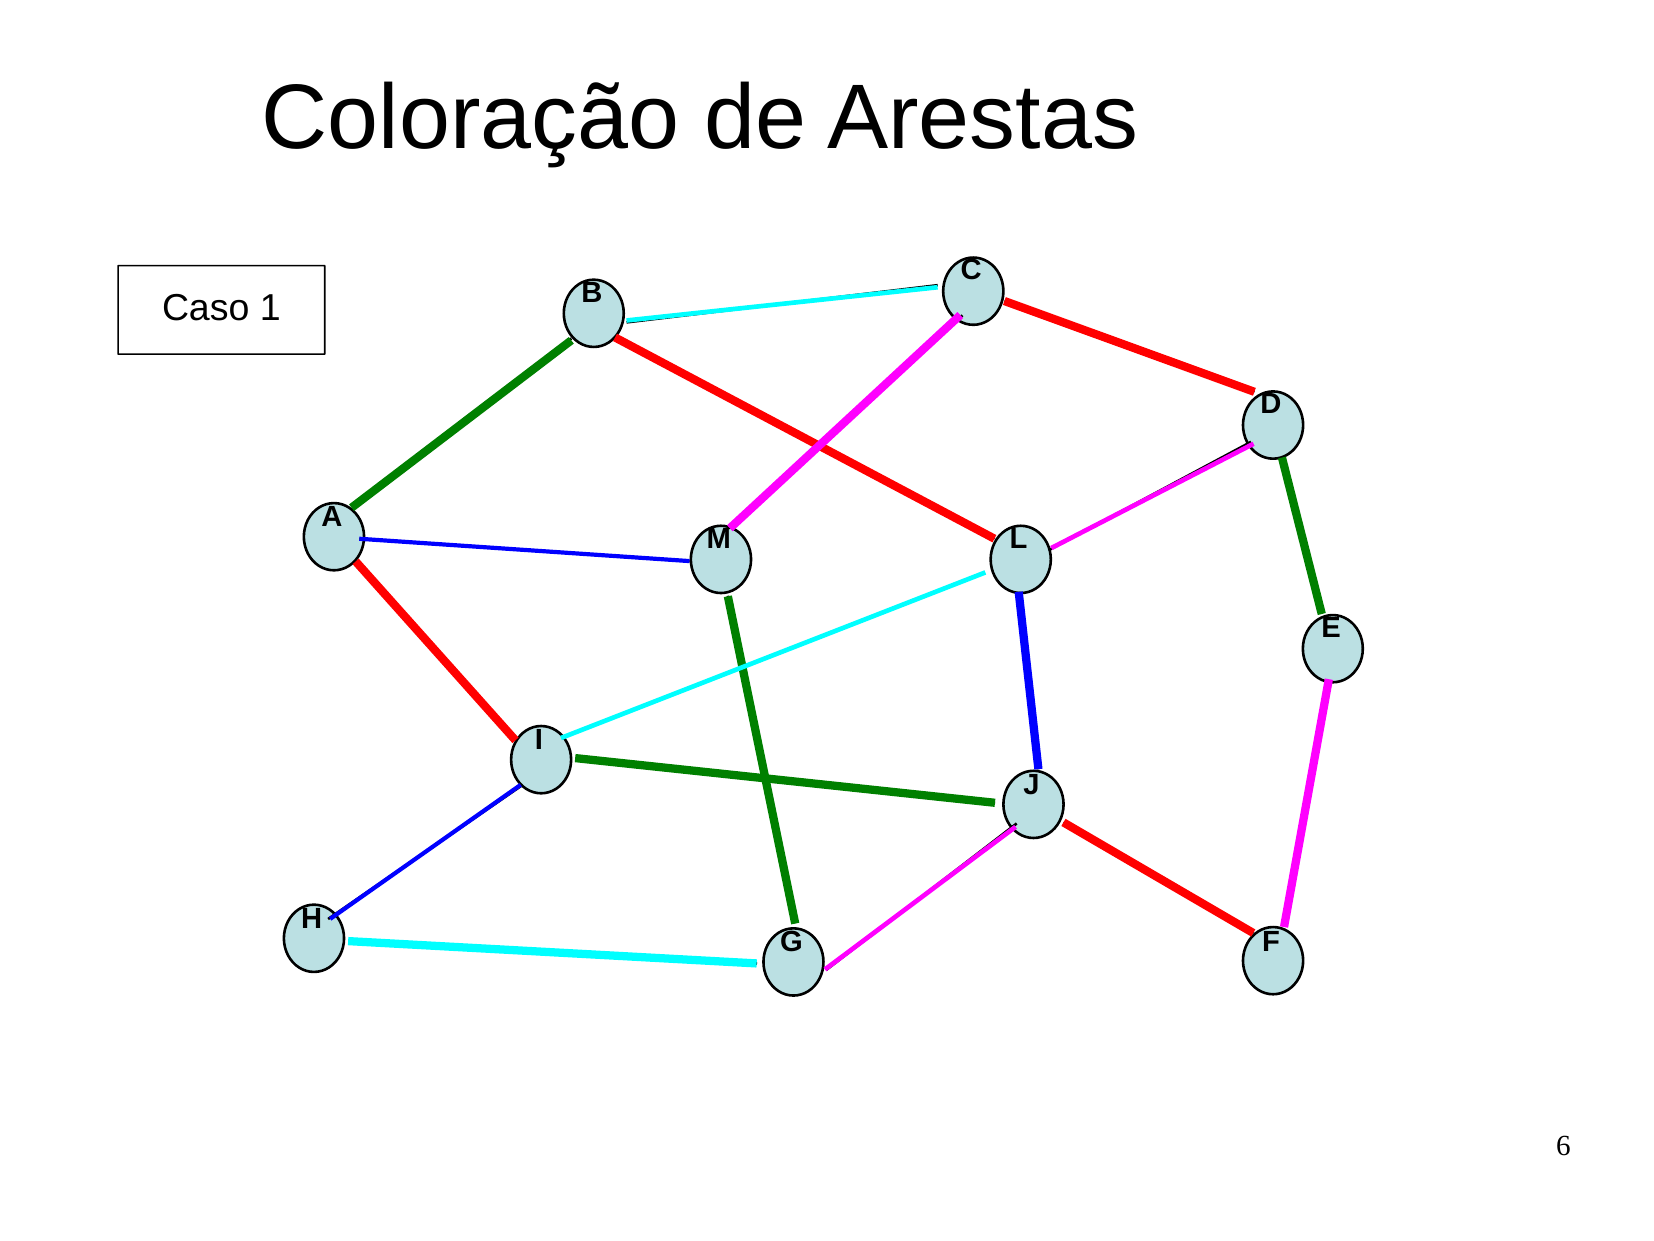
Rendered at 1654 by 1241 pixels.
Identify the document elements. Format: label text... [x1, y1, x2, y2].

text_box B [555, 270, 628, 317]
text_box [763, 965, 824, 996]
text_box I [502, 717, 576, 764]
text_box [284, 943, 344, 972]
text_box L [982, 516, 1055, 563]
text_box H [275, 896, 348, 943]
text_box [1243, 428, 1303, 459]
text_box J [995, 762, 1068, 809]
text_box C [934, 247, 1008, 294]
text_box A [295, 493, 369, 540]
text_box Caso 1 [118, 265, 325, 355]
text_box E [1294, 605, 1368, 652]
text_box [990, 563, 1051, 593]
text_box [691, 563, 751, 594]
text_box [1243, 965, 1303, 995]
text_box [564, 317, 624, 347]
text_box D [1234, 381, 1308, 428]
text_box [304, 540, 364, 571]
text_box [1003, 809, 1064, 838]
title Coloração de Arestas [261, 53, 1433, 178]
text_box [1303, 652, 1363, 683]
text_box G [755, 918, 828, 965]
text_box F [1234, 918, 1308, 965]
text_box M [682, 516, 756, 563]
text_box [511, 764, 571, 794]
text_box [943, 294, 1004, 325]
